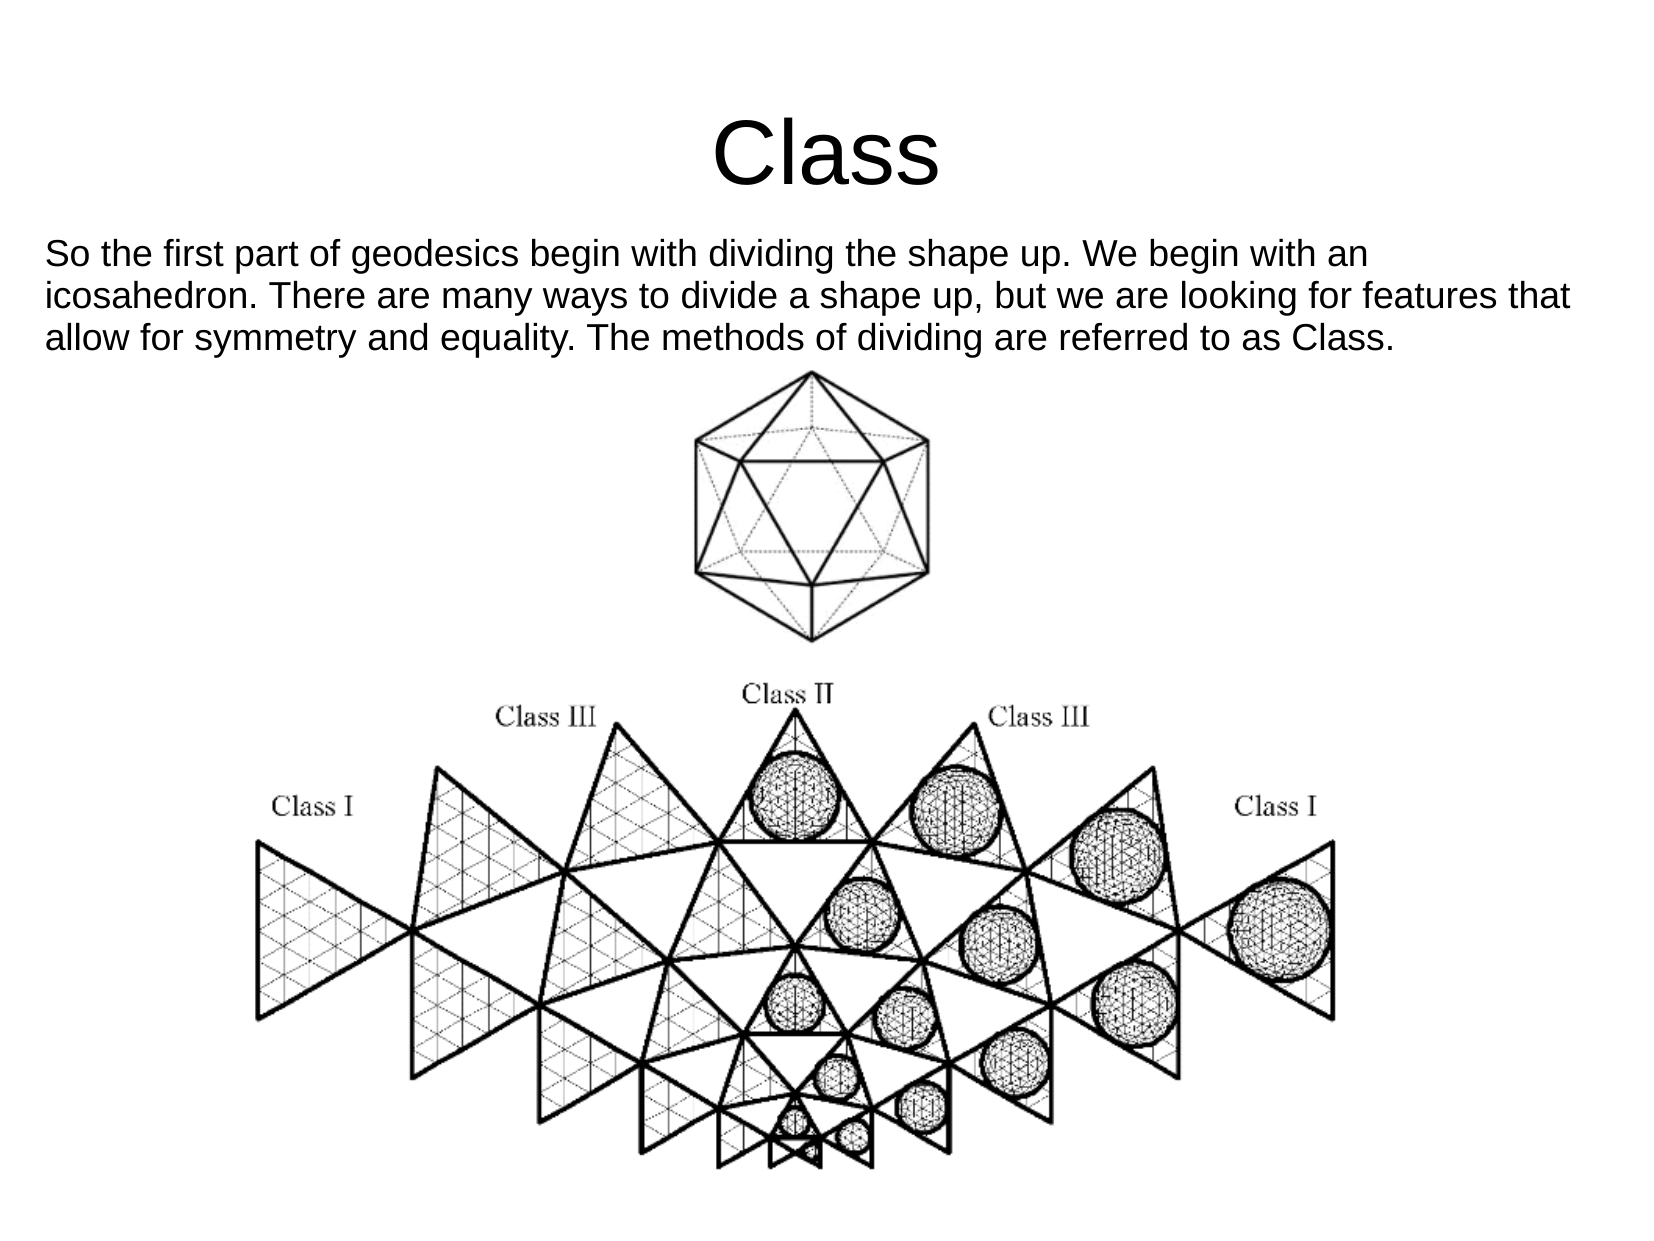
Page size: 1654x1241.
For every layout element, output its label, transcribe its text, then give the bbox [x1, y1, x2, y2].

title Class [82, 49, 1571, 225]
text_box So the first part of geodesics begin with dividing the shape up. We begin with an icosahedron. There are many ways to divide a shape up, but we are looking for features that allow for symmetry and equality. The methods of dividing are referred to as Class. [30, 225, 1591, 535]
picture [240, 369, 1351, 1186]
